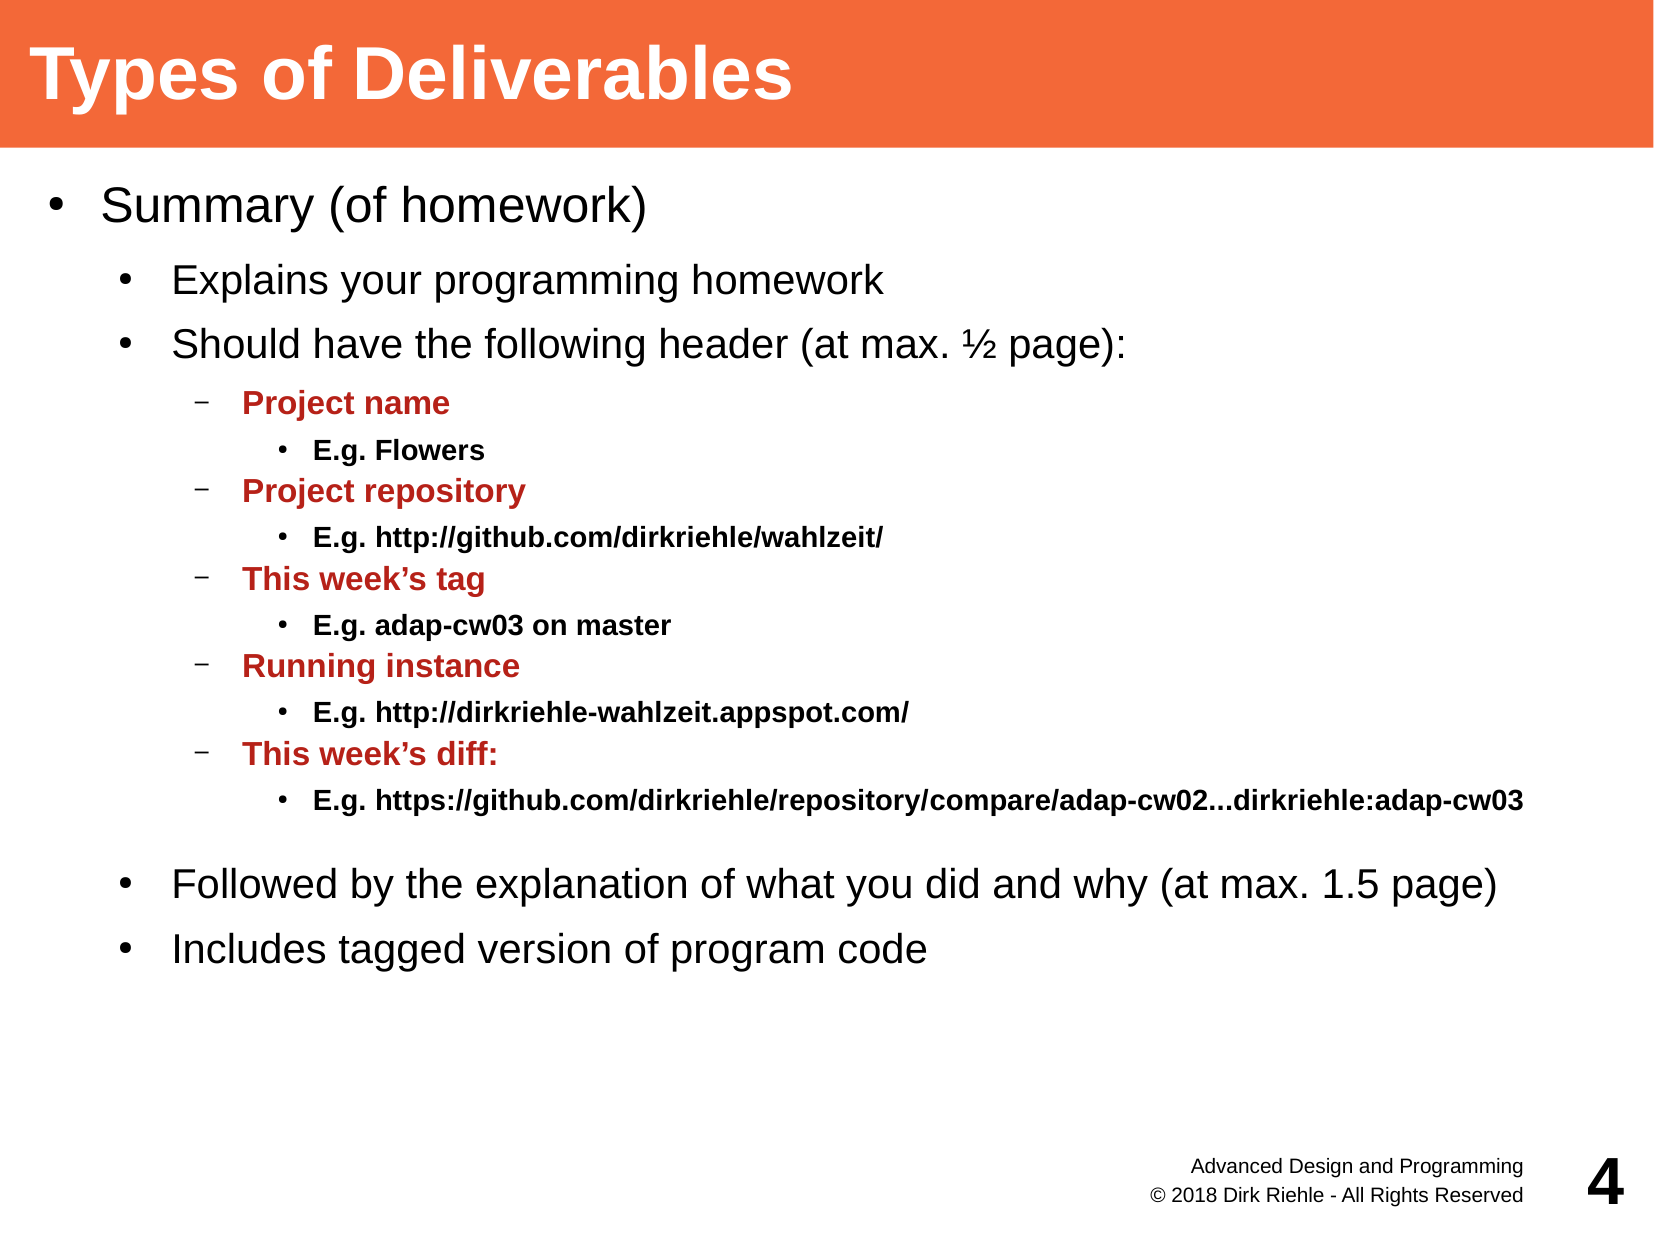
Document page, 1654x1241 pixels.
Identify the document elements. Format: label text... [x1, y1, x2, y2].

list Summary (of homework) Explains your programming homework Should have the following header (at max. ½ page): Project name E.g. Flowers Project repository E.g. http://github.com/dirkriehle/wahlzeit/ This week’s tag E.g. adap-cw03 on master Running instance E.g. http://dirkriehle-wahlzeit.appspot.com/ This week’s diff: E.g. https://github.com/dirkriehle/repository/compare/adap-cw02...dirkriehle:adap-cw03 Followed by the explanation of what you did and why (at max. 1.5 page) Includes tagged version of program code [29, 177, 1625, 1063]
title Types of Deliverables [0, 0, 1654, 148]
